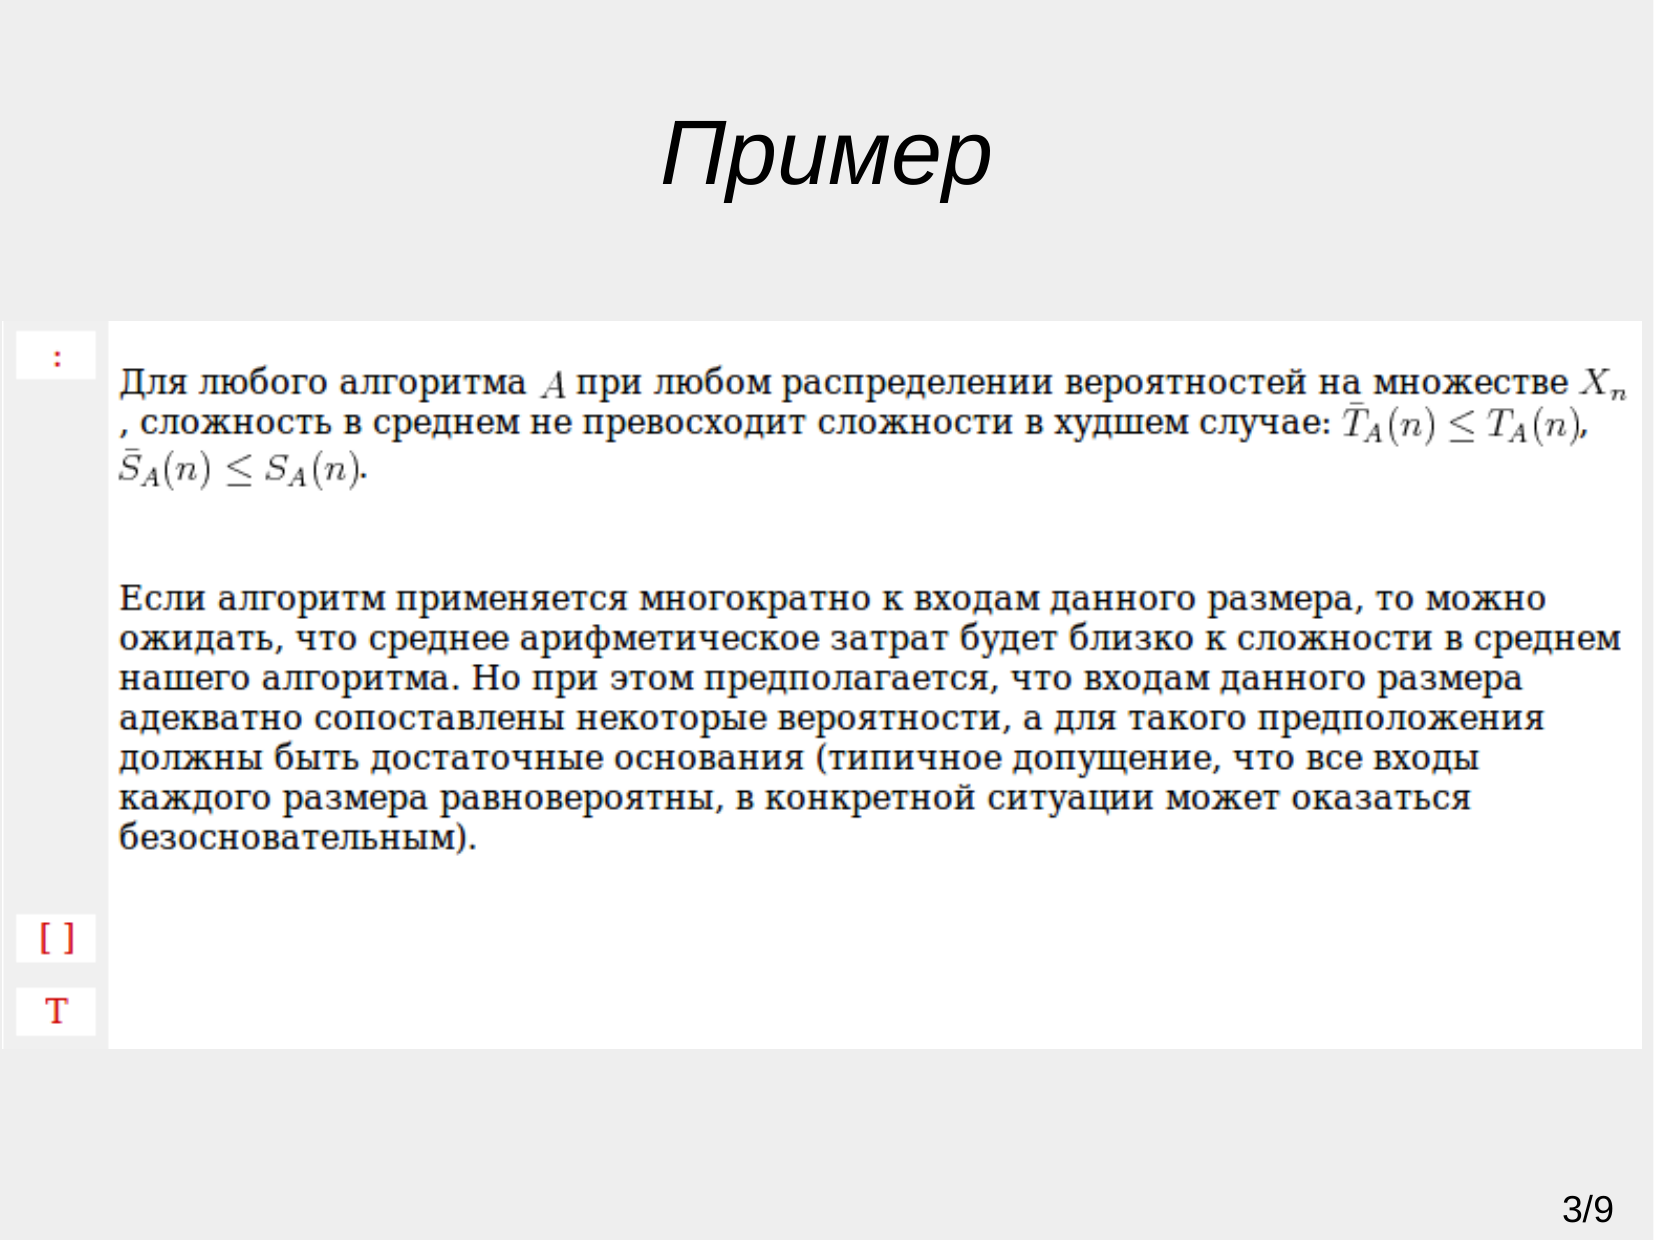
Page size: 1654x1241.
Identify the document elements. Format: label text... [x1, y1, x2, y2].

title Пример [82, 49, 1571, 257]
picture [2, 321, 1642, 1049]
text_box 3/9 [1547, 1181, 1642, 1238]
